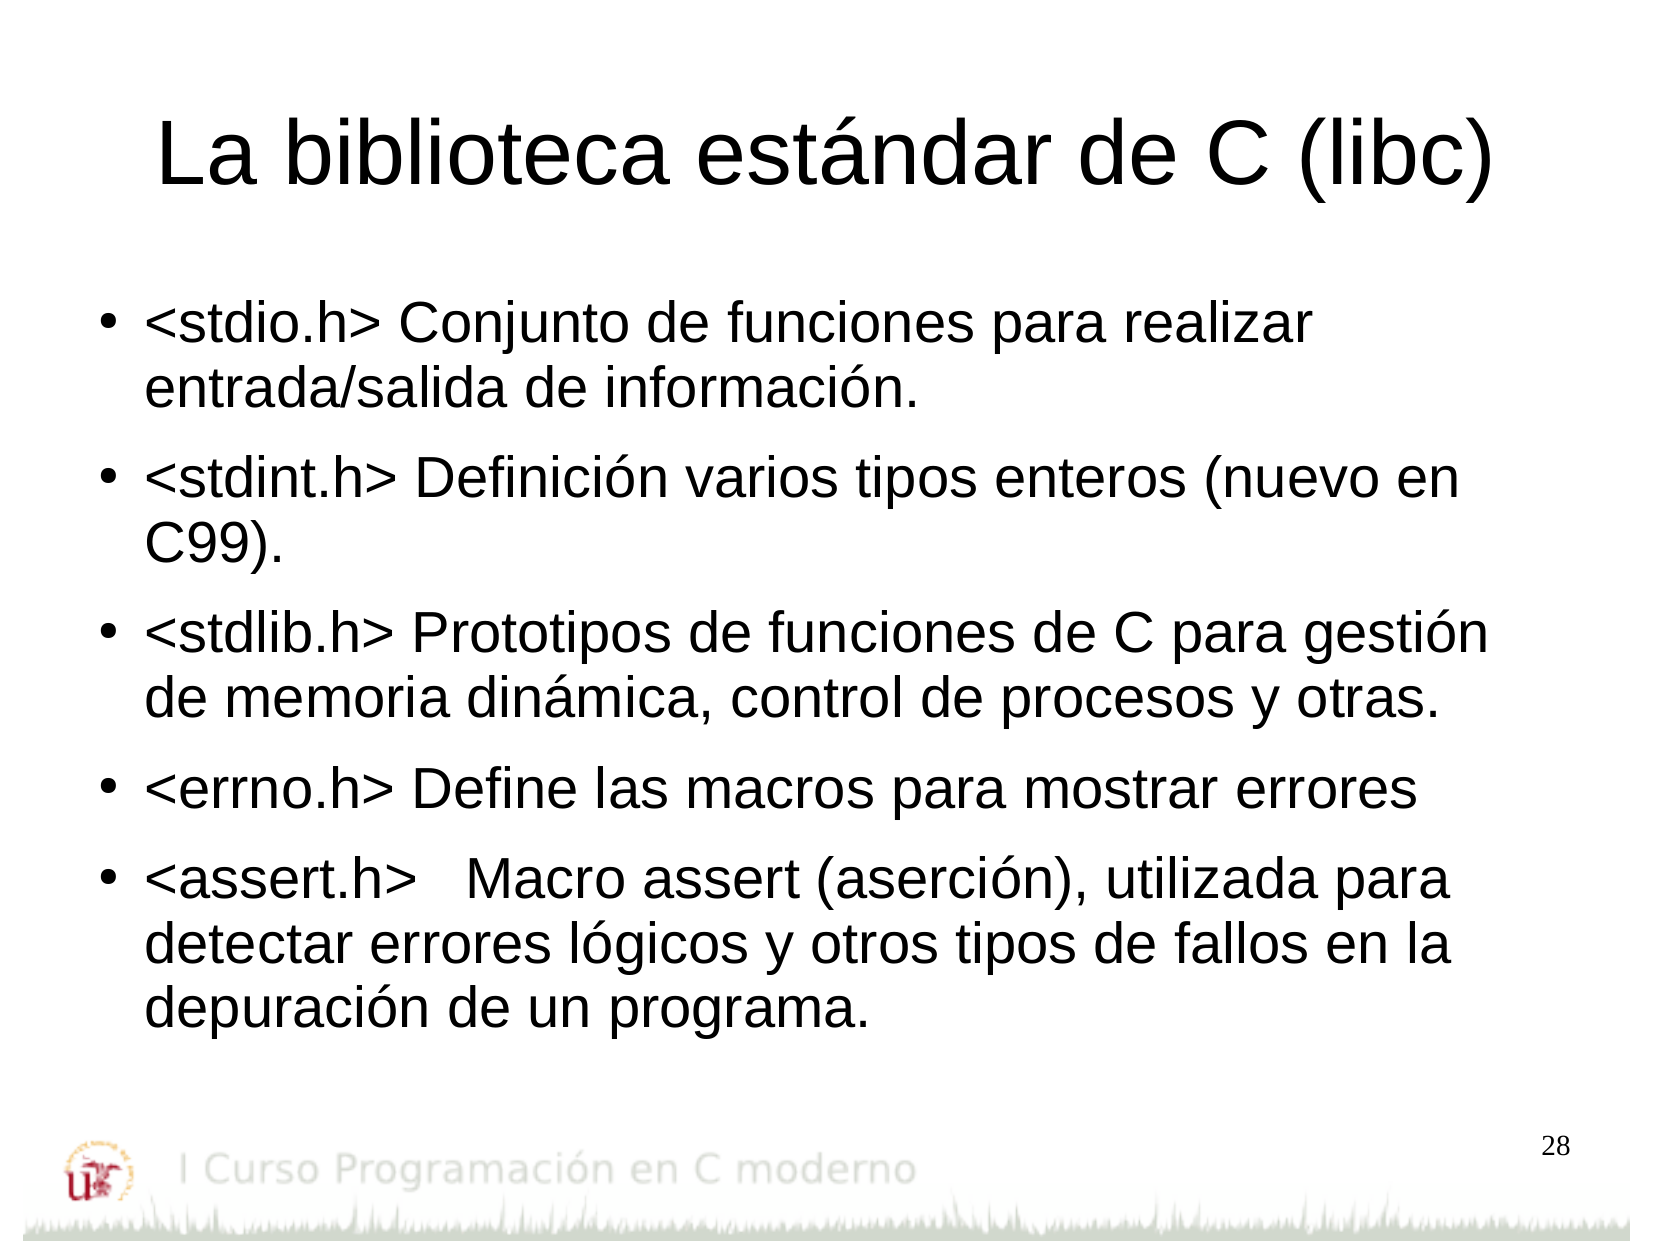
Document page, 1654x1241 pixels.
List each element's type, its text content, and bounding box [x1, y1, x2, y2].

list <stdio.h> Conjunto de funciones para realizar entrada/salida de información. <stdint.h> Definición varios tipos enteros (nuevo en C99). <stdlib.h> Prototipos de funciones de C para gestión de memoria dinámica, control de procesos y otras. <errno.h> Define las macros para mostrar errores <assert.h> Macro assert (aserción), utilizada para detectar errores lógicos y otros tipos de fallos en la depuración de un programa. [82, 290, 1571, 1052]
picture [23, 1136, 1630, 1241]
title La biblioteca estándar de C (libc) [82, 49, 1571, 257]
